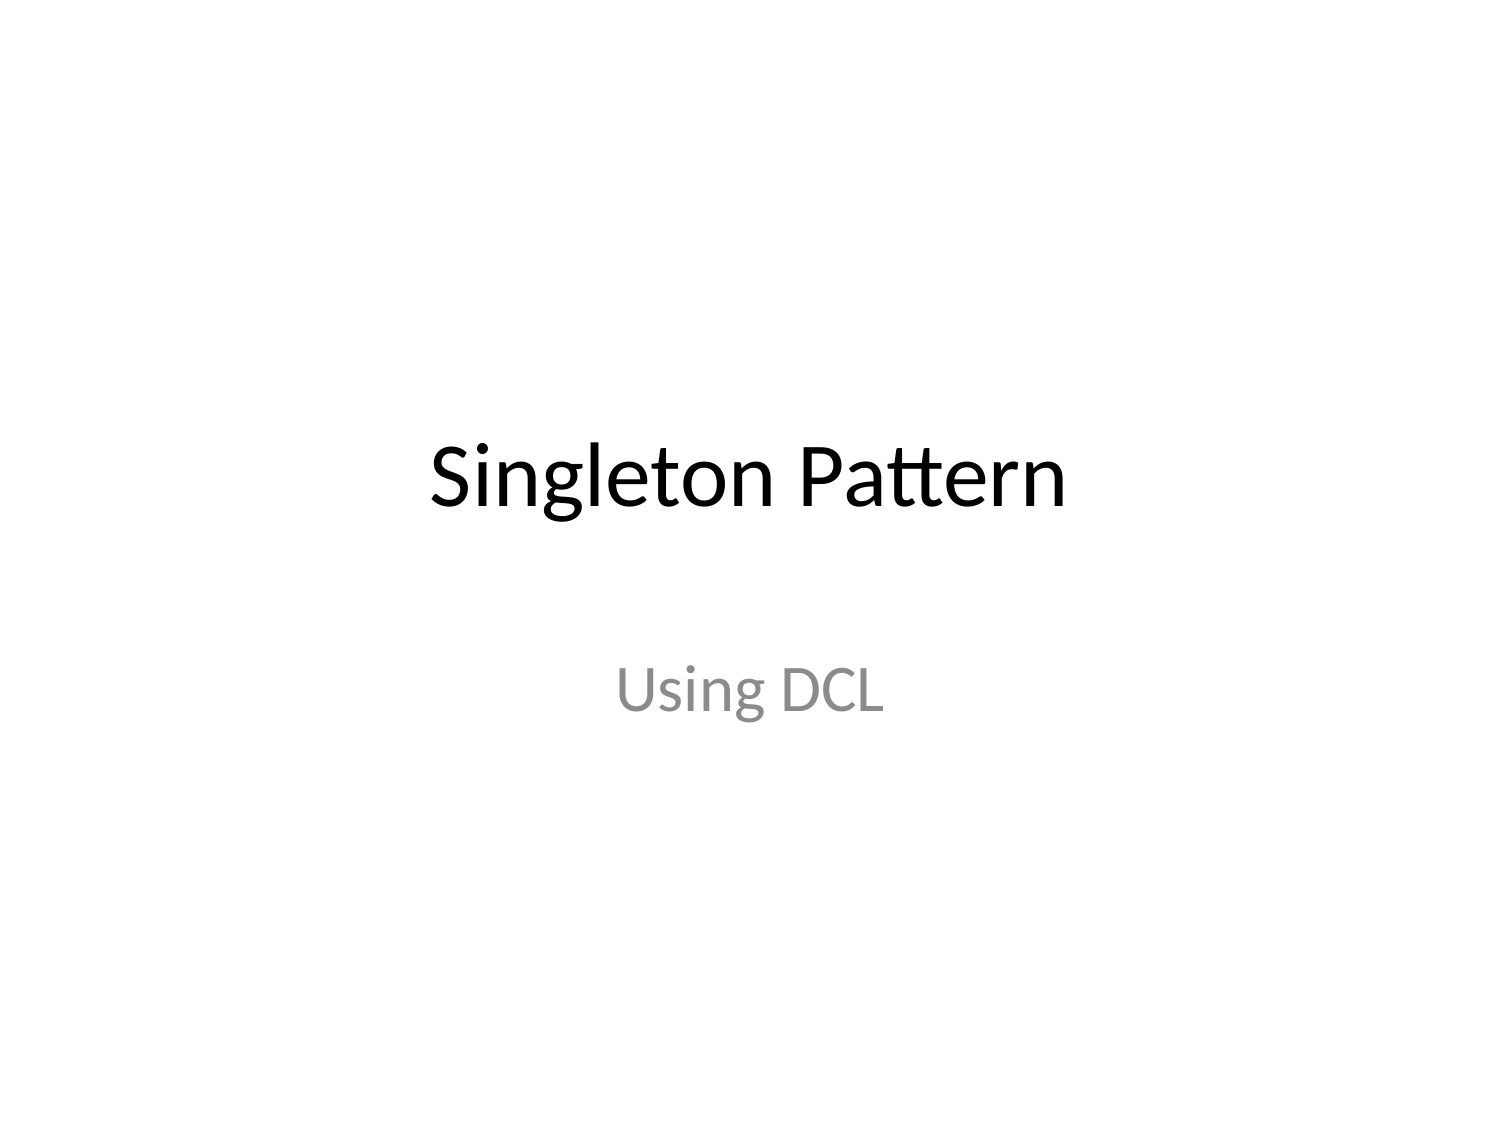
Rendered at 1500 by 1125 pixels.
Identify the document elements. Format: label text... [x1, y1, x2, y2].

title Singleton Pattern [112, 349, 1388, 591]
subtitle Using DCL [225, 637, 1275, 925]
